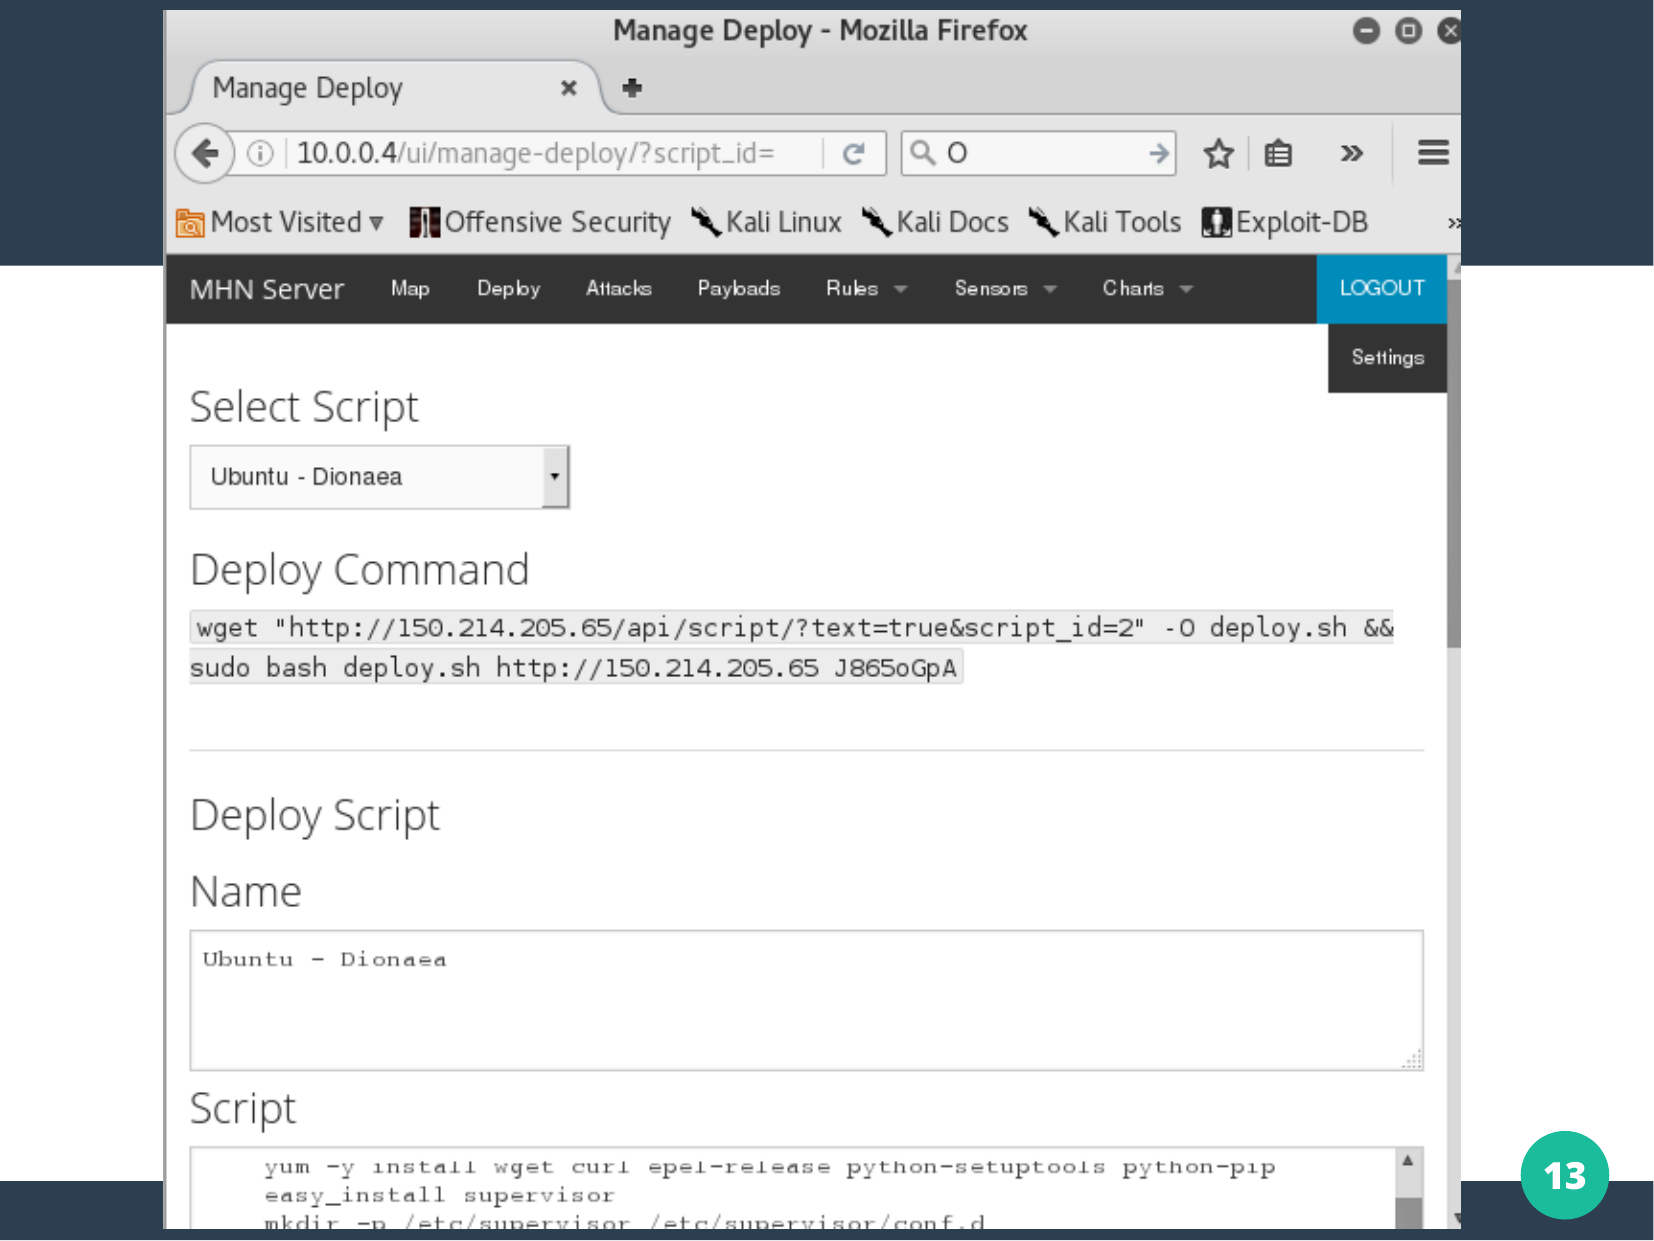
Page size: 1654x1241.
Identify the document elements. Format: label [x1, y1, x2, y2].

picture [163, 10, 1461, 1229]
